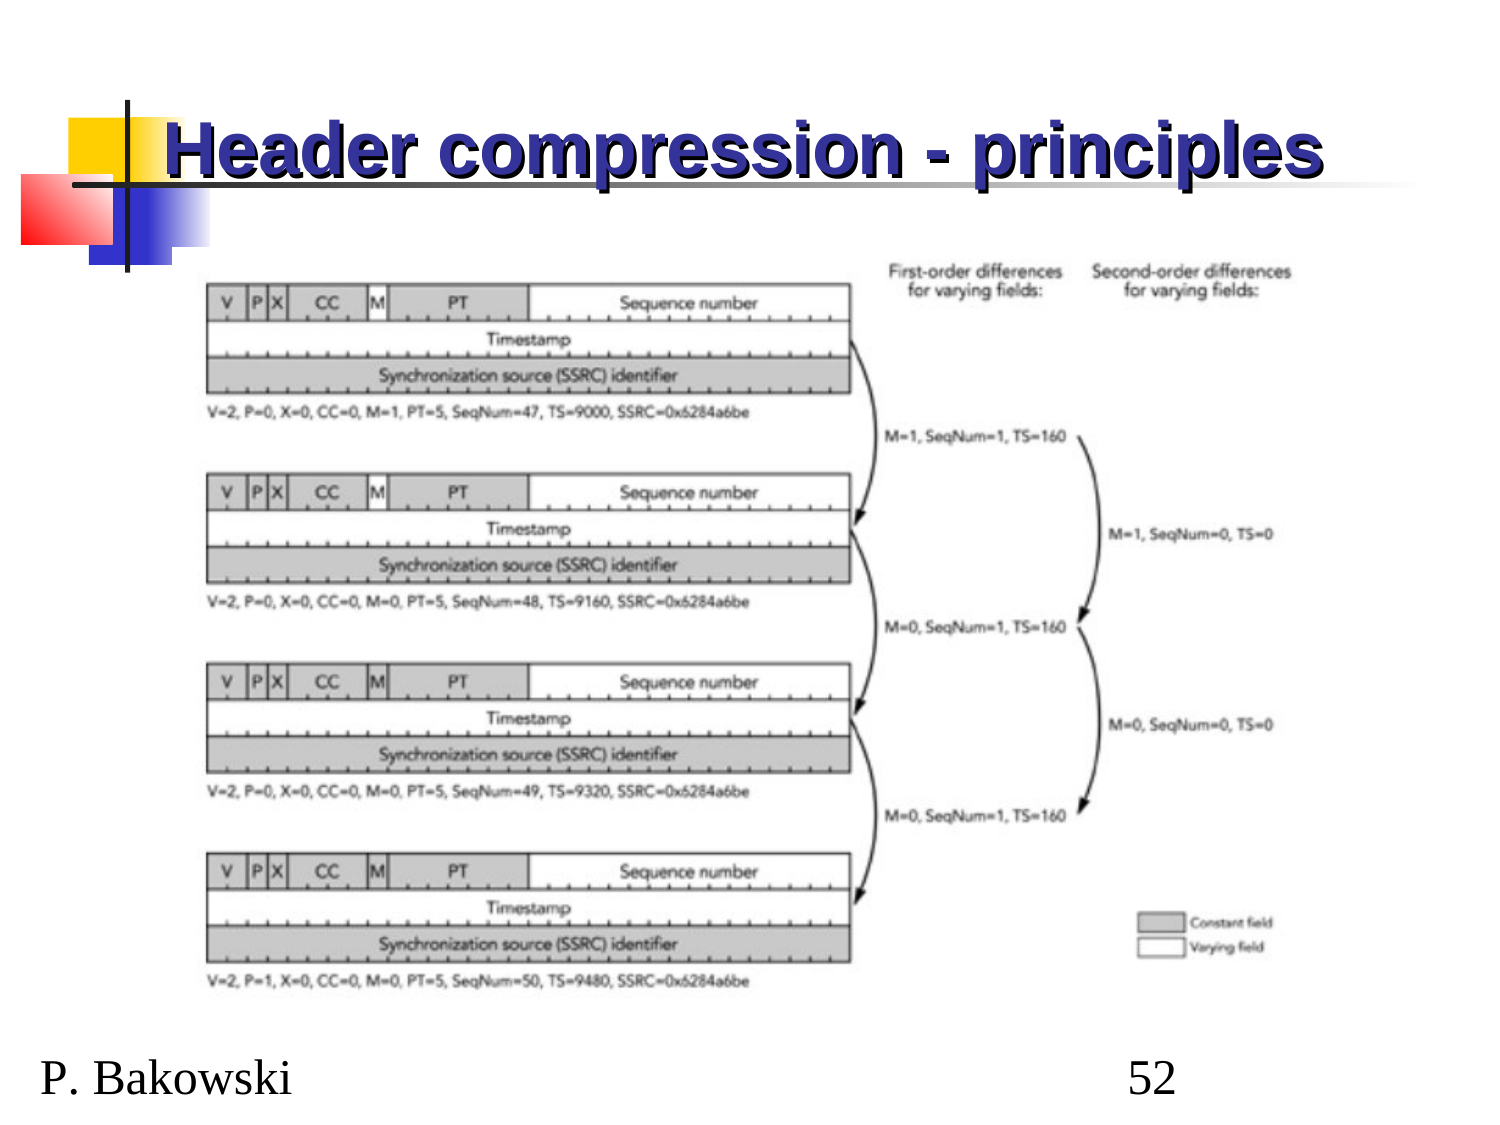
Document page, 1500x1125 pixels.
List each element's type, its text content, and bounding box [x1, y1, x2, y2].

title Header compression - principles [147, 92, 1500, 213]
picture [172, 247, 1335, 1005]
